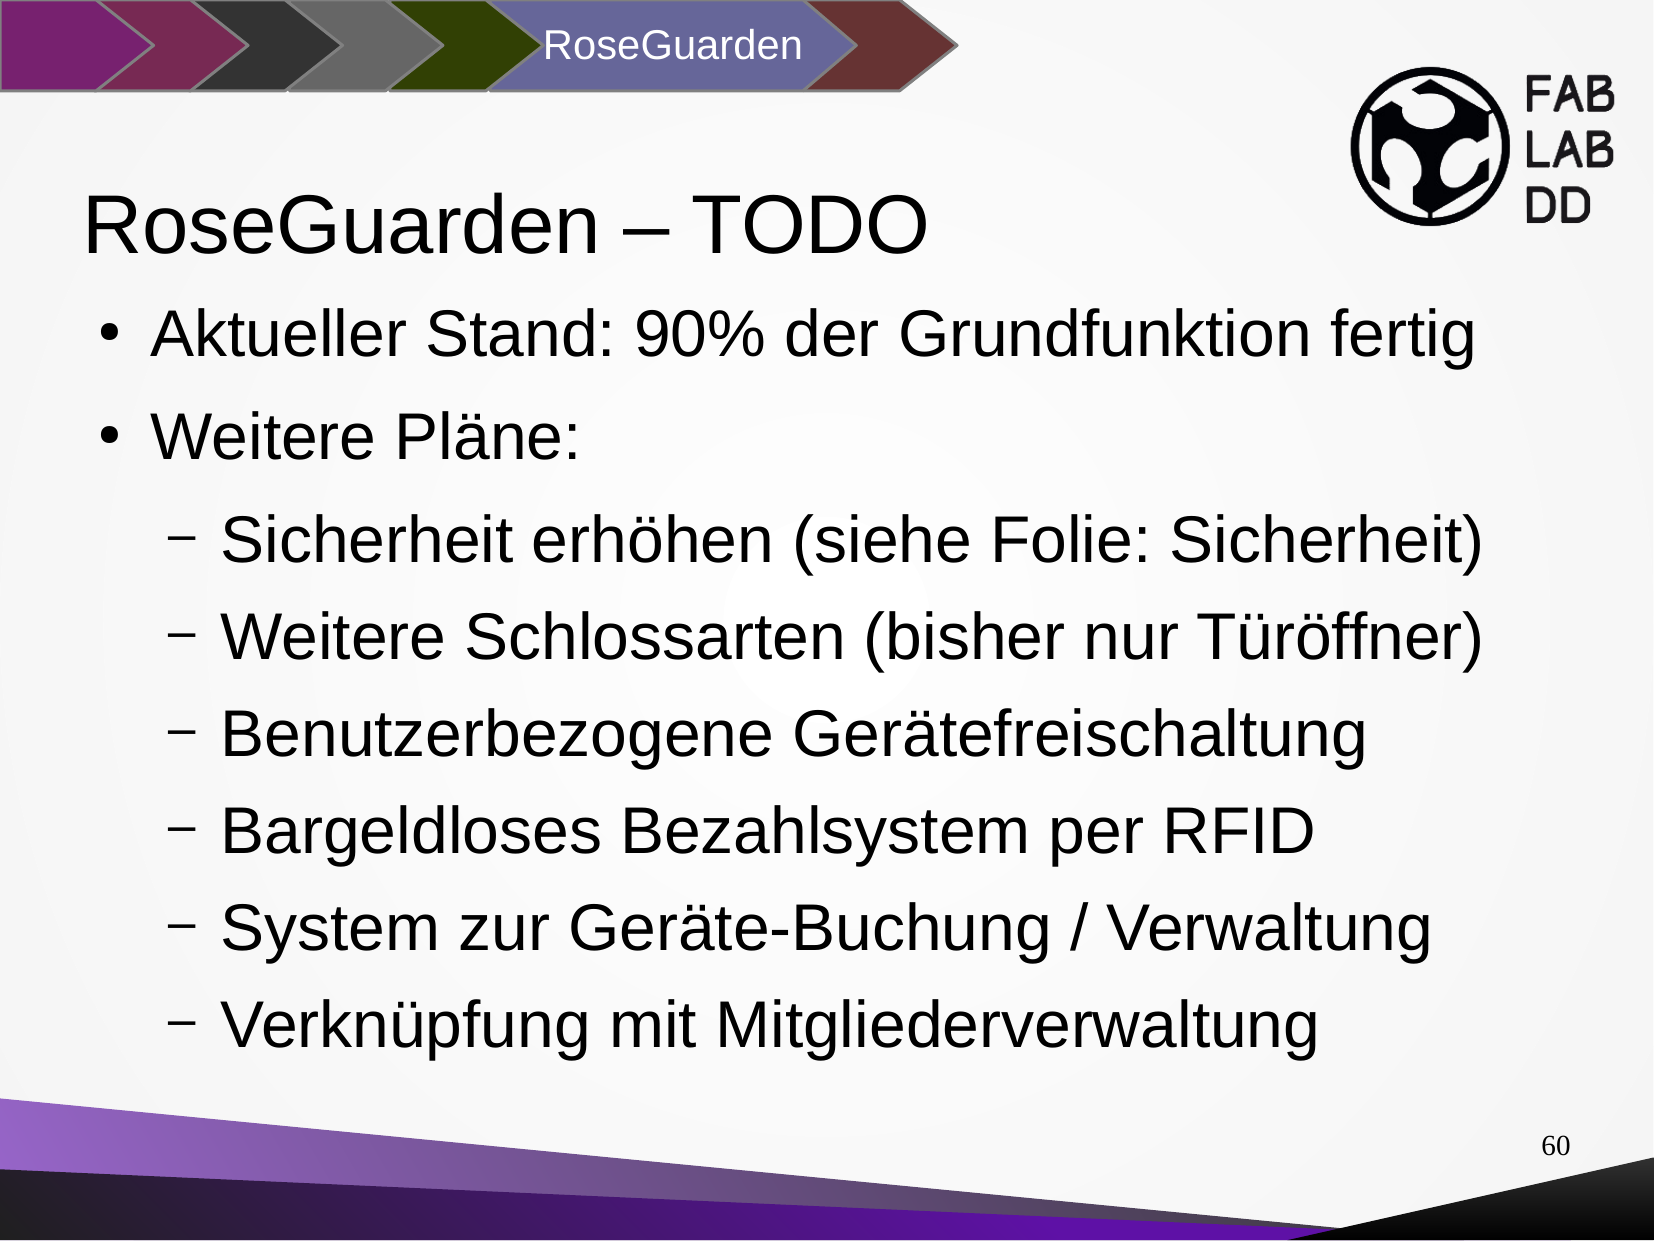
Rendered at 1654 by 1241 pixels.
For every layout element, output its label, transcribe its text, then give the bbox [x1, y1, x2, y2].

text_box [804, 0, 958, 91]
text_box [0, 0, 544, 91]
title RoseGuarden – TODO [82, 165, 1300, 284]
text_box RoseGuarden [490, 0, 857, 91]
picture [1324, 36, 1642, 257]
list Aktueller Stand: 90% der Grundfunktion fertig Weitere Pläne: Sicherheit erhöhen (siehe Folie: Sicherheit) Weitere Schlossarten (bisher nur Türöffner) Benutzerbezogene Gerätefreischaltung Bargeldloses Bezahlsystem per RFID System zur Geräte-Buchung / Verwaltung Verknüpfung mit Mitgliederverwaltung [80, 296, 1571, 1063]
